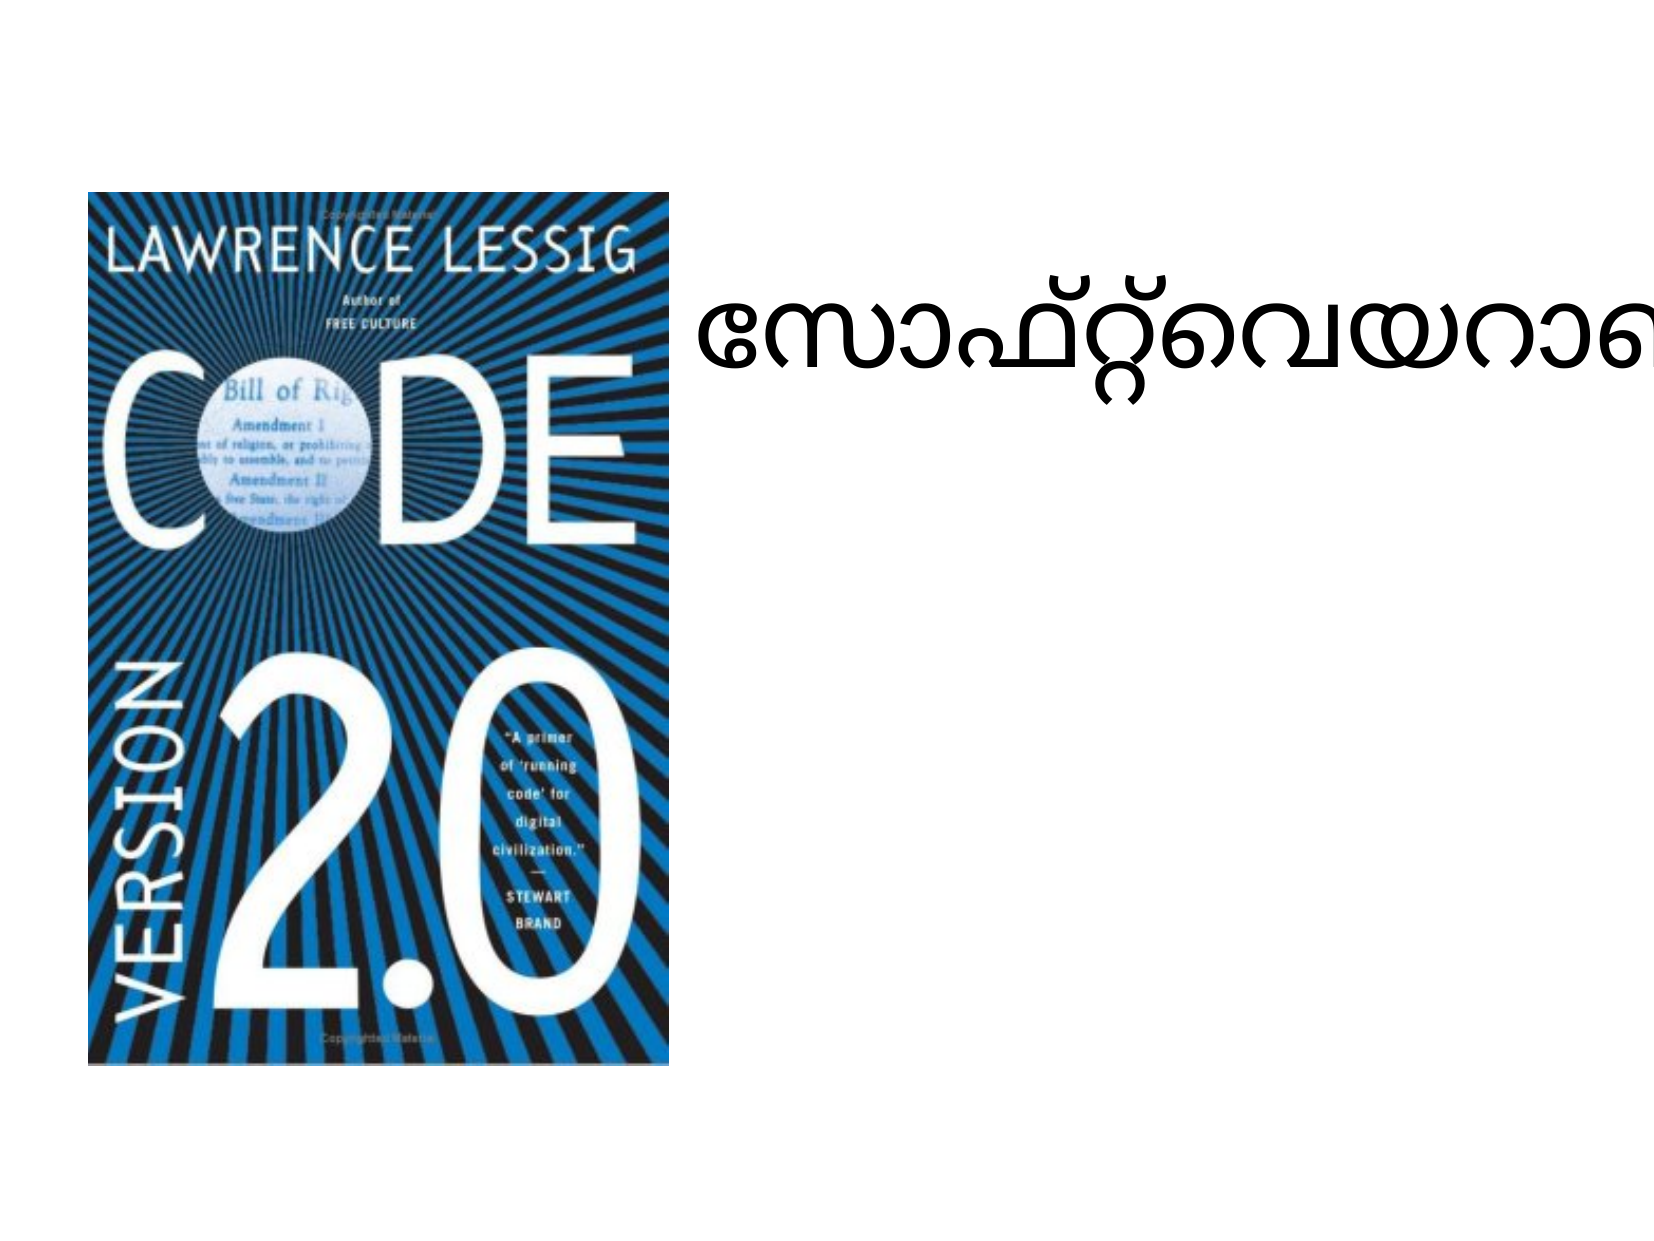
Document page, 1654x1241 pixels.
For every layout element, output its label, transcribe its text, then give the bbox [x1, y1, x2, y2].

text_box സോഫ്റ്റ്​വെയറാണ് നിയമം [679, 262, 1654, 404]
picture [88, 192, 669, 1066]
